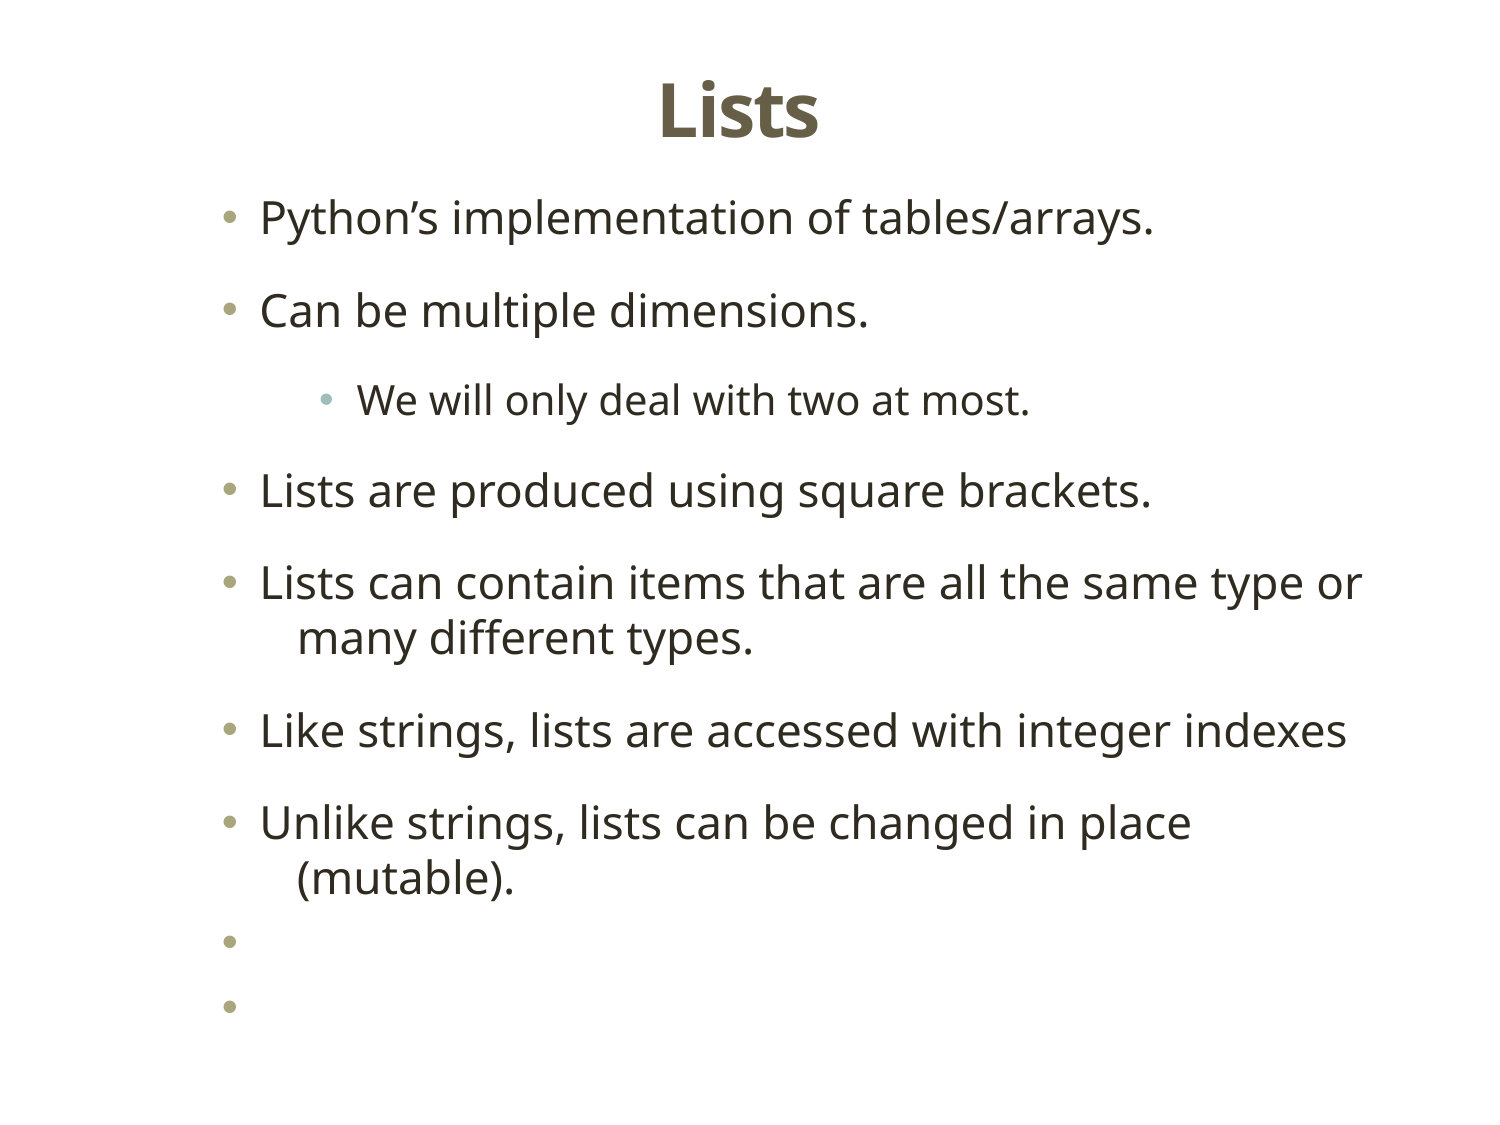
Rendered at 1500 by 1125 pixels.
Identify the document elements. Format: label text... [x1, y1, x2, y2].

list Python’s implementation of tables/arrays. Can be multiple dimensions. We will only deal with two at most. Lists are produced using square brackets. Lists can contain items that are all the same type or many different types. Like strings, lists are accessed with integer indexes Unlike strings, lists can be changed in place (mutable). [169, 181, 1381, 1048]
title Lists [18, 45, 1460, 170]
